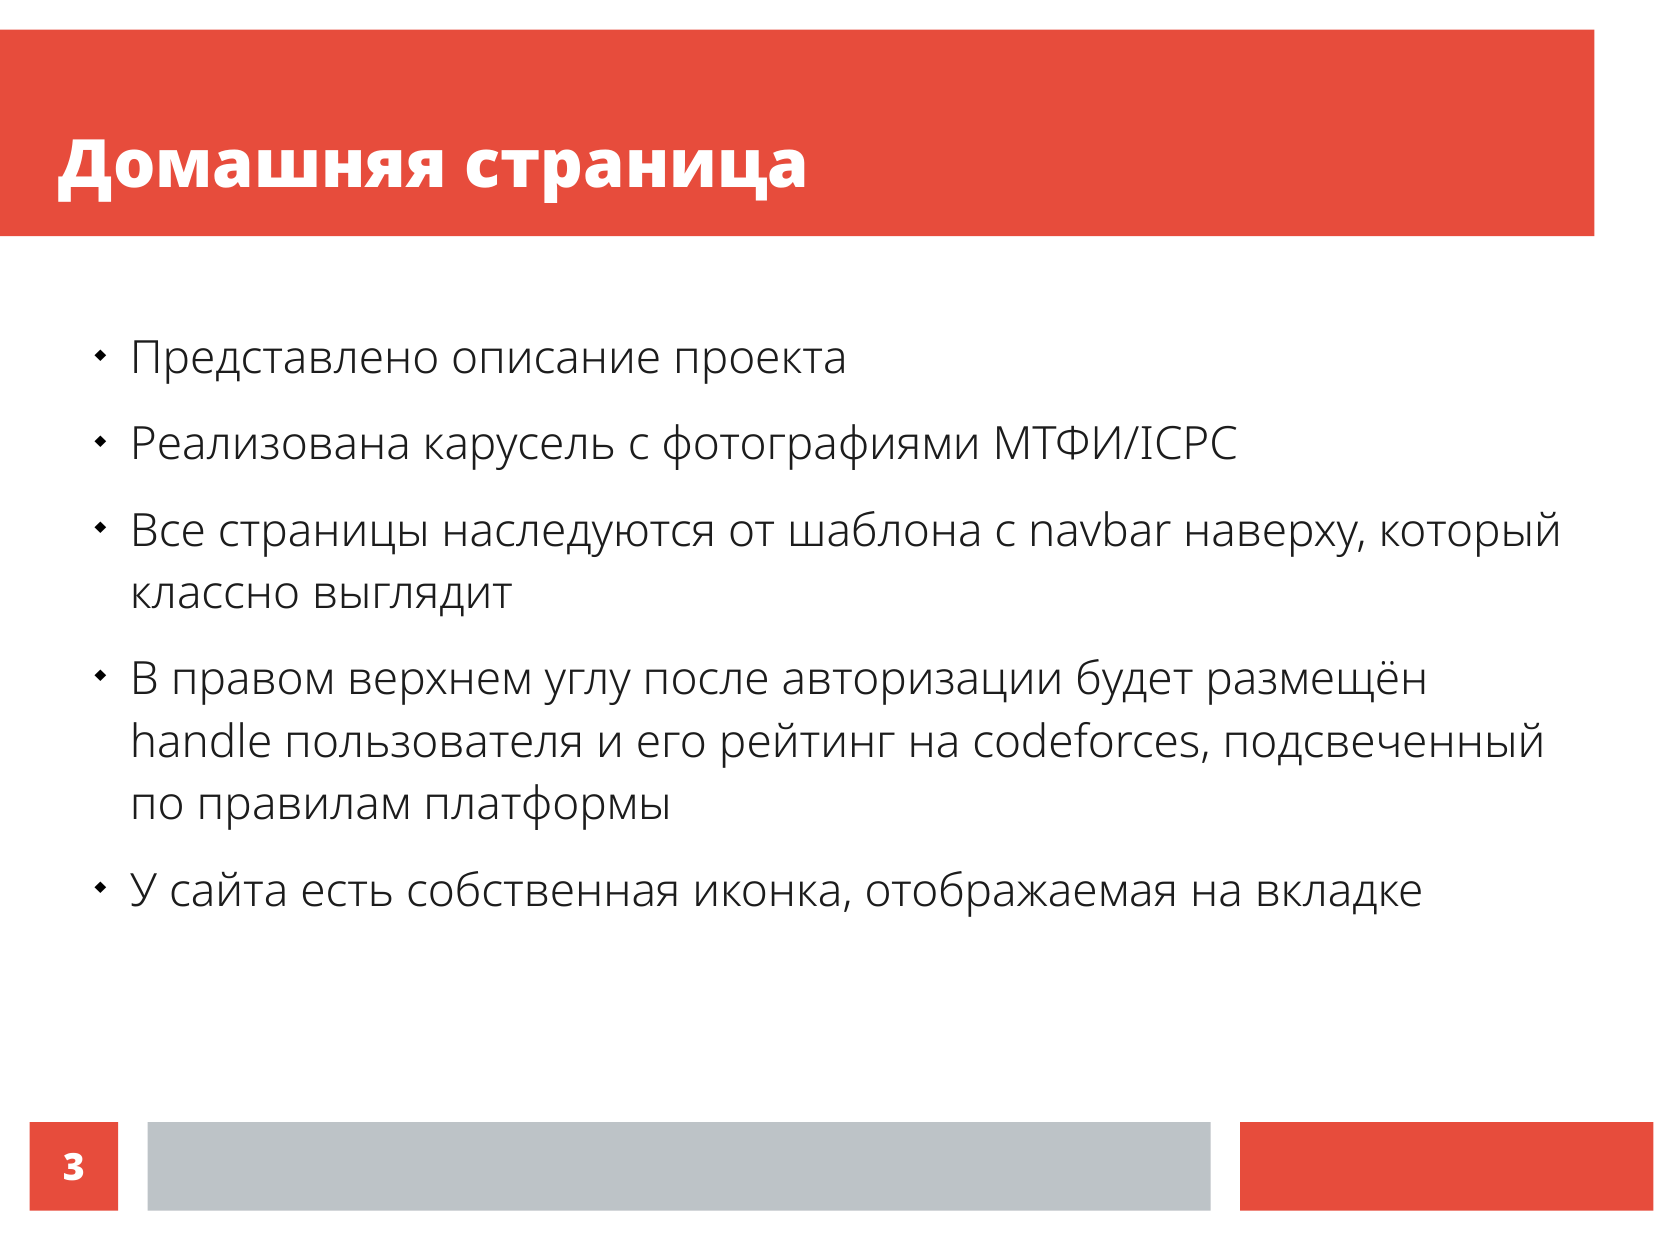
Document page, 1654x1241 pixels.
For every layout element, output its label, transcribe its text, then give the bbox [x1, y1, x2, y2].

list Представлено описание проекта Реализована карусель с фотографиями МТФИ/ICPC Все страницы наследуются от шаблона с navbar наверху, который классно выглядит В правом верхнем углу после авторизации будет размещён handle пользователя и его рейтинг на codeforces, подсвеченный по правилам платформы У сайта есть собственная иконка, отображаемая на вкладке [59, 324, 1565, 1093]
title Домашняя страница [59, 59, 1595, 207]
